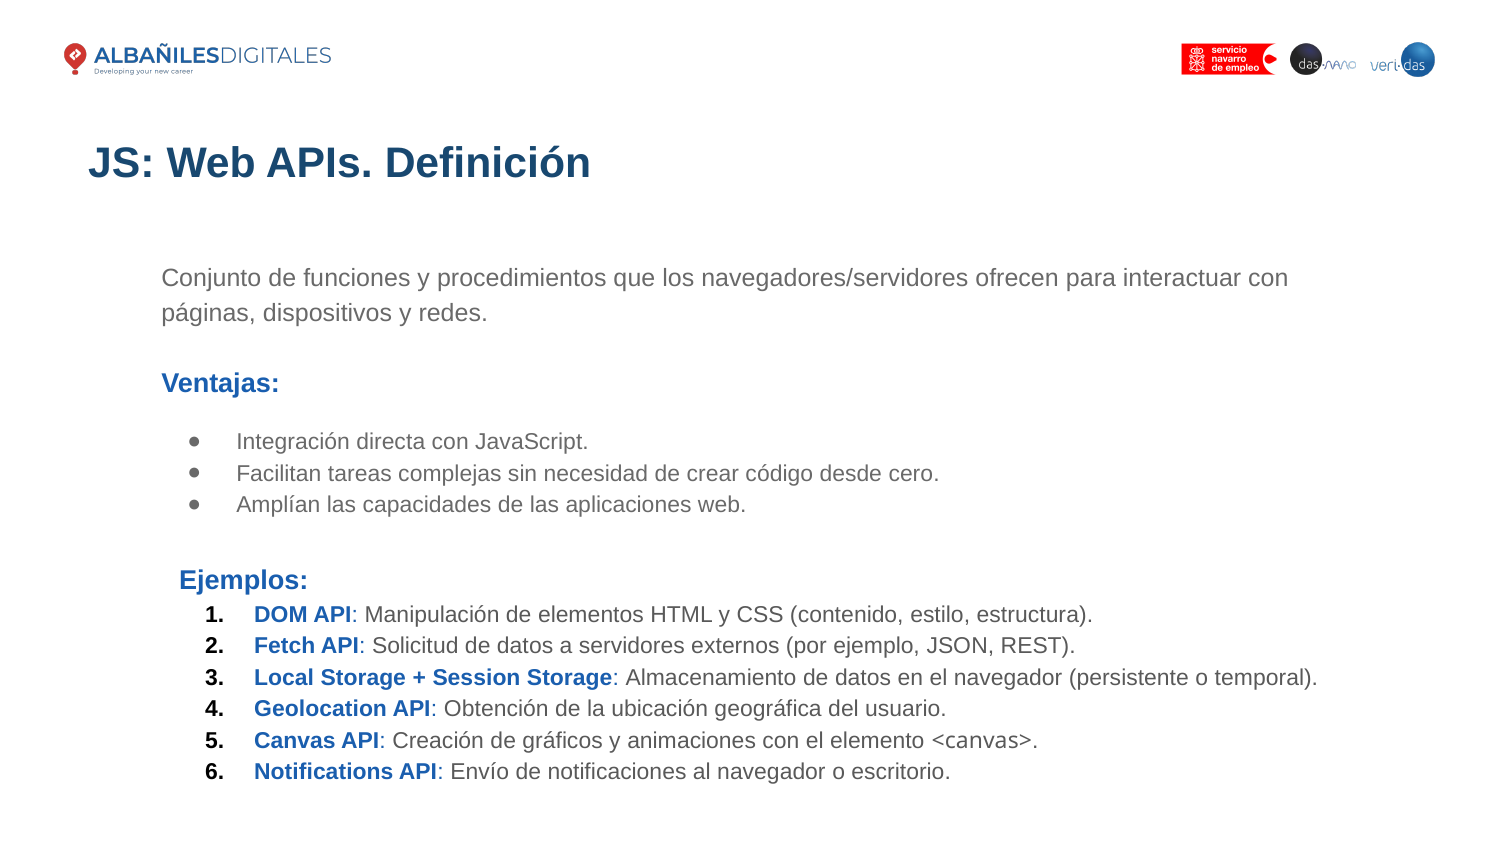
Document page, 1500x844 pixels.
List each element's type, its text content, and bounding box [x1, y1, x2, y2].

text_box JS: Web APIs. Definición [88, 124, 1190, 242]
text_box Ejemplos: DOM API: Manipulación de elementos HTML y CSS (contenido, estilo, estructura). Fetch API: Solicitud de datos a servidores externos (por ejemplo, JSON, REST). Local Storage + Session Storage: Almacenamiento de datos en el navegador (persistente o temporal). Geolocation API: Obtención de la ubicación geográfica del usuario. Canvas API: Creación de gráficos y animaciones con el elemento <canvas>. Notifications API: Envío de notificaciones al navegador o escritorio. [164, 531, 1463, 844]
picture [1181, 43, 1277, 75]
picture [64, 43, 332, 75]
picture [1290, 43, 1356, 75]
text_box Conjunto de funciones y procedimientos que los navegadores/servidores ofrecen para interactuar con páginas, dispositivos y redes. Ventajas: Integración directa con JavaScript. Facilitan tareas complejas sin necesidad de crear código desde cero. Amplían las capacidades de las aplicaciones web. [71, 242, 1331, 708]
picture [1370, 42, 1435, 77]
